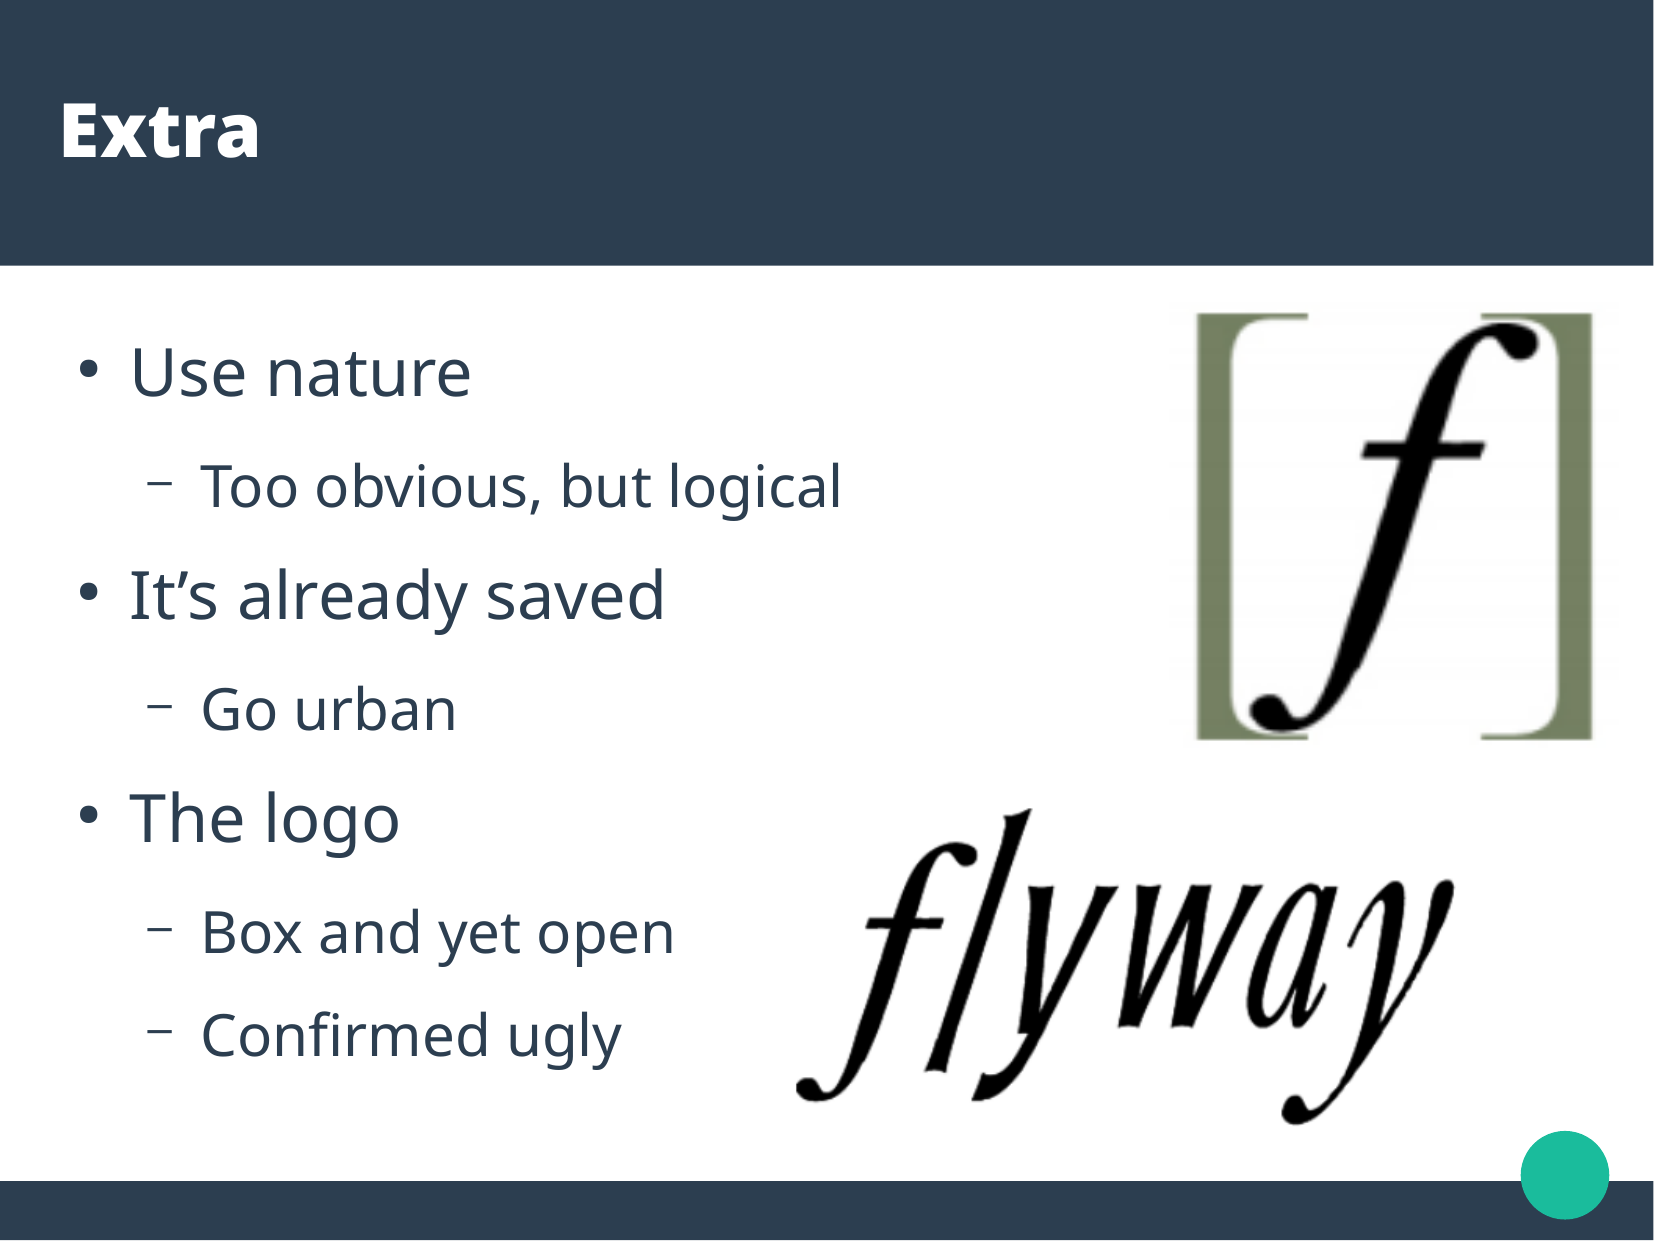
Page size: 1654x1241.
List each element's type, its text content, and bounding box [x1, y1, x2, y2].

list Use nature Too obvious, but logical It’s already saved Go urban The logo Box and yet open Confirmed ugly [59, 324, 1595, 1152]
picture [1169, 295, 1619, 767]
title Extra [59, 49, 1595, 207]
picture [784, 804, 1465, 1134]
